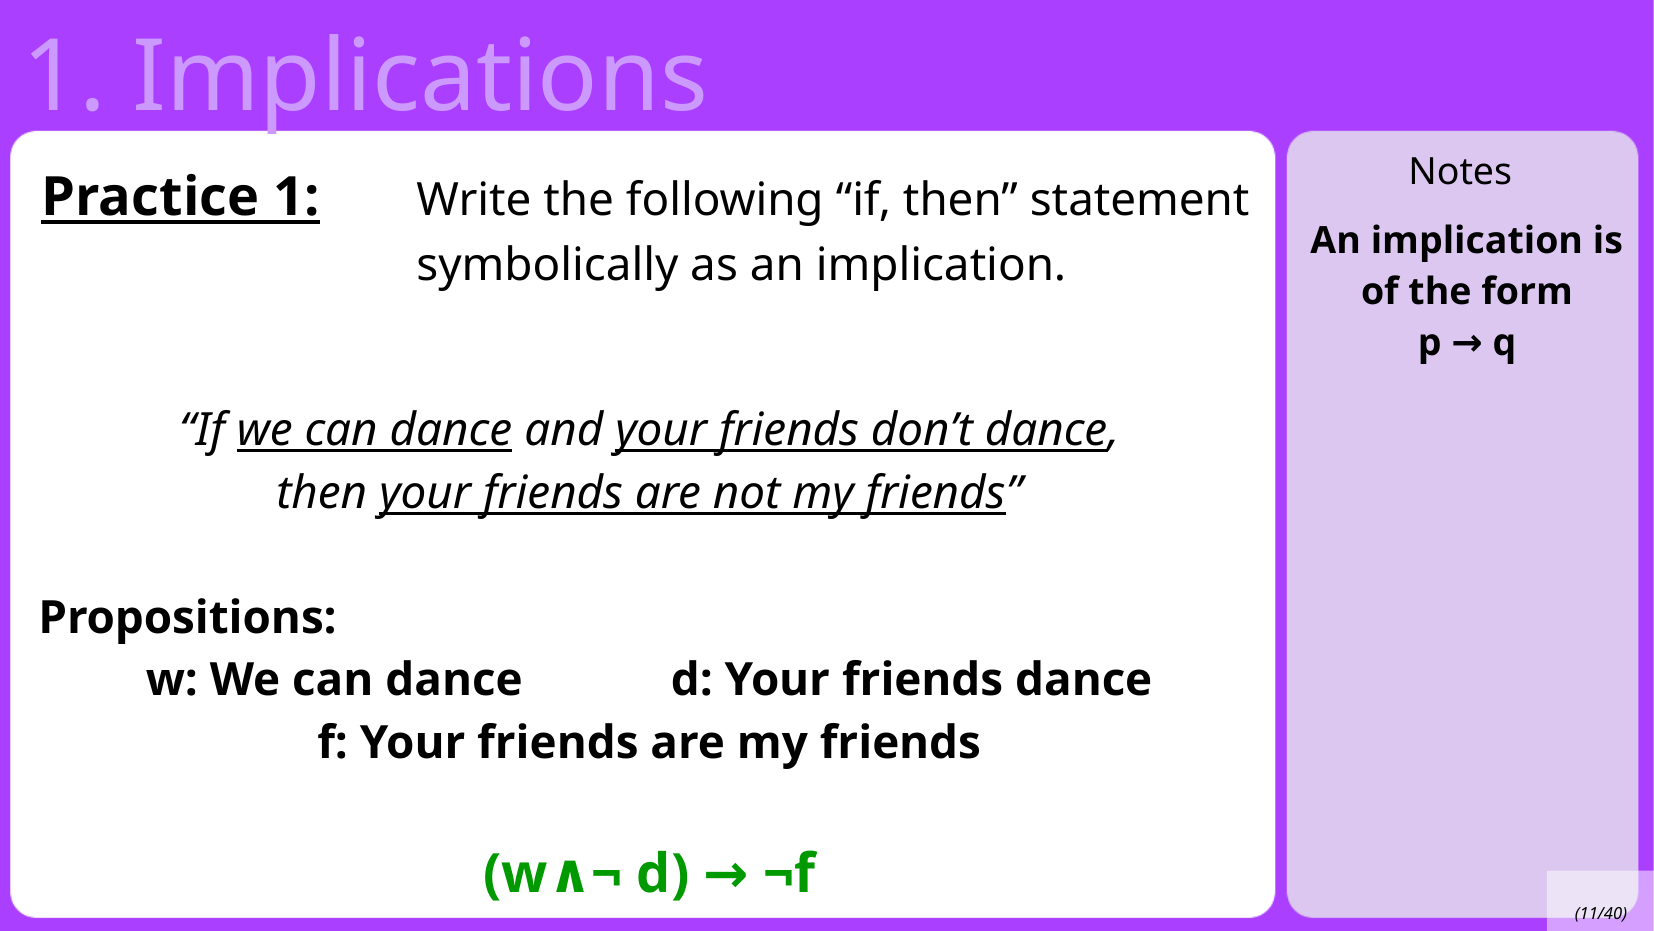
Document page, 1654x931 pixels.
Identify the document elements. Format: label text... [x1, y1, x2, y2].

text_box An implication is of the form p → q [1303, 213, 1631, 408]
text_box “If we can dance and your friends don’t dance, then your friends are not my friends” Propositions: w: We can dance d: Your friends dance f: Your friends are my friends (w∧¬ d) → ¬f [38, 396, 1261, 818]
text_box Notes [1290, 141, 1631, 199]
title 1. Implications [22, 13, 1511, 130]
text_box Practice 1: Write the following “if, then” statement symbolically as an implication. [41, 157, 1264, 345]
text_box Notes [1546, 870, 1654, 877]
text_box (<number>/40) [1546, 877, 1654, 931]
picture [0, 0, 1654, 931]
